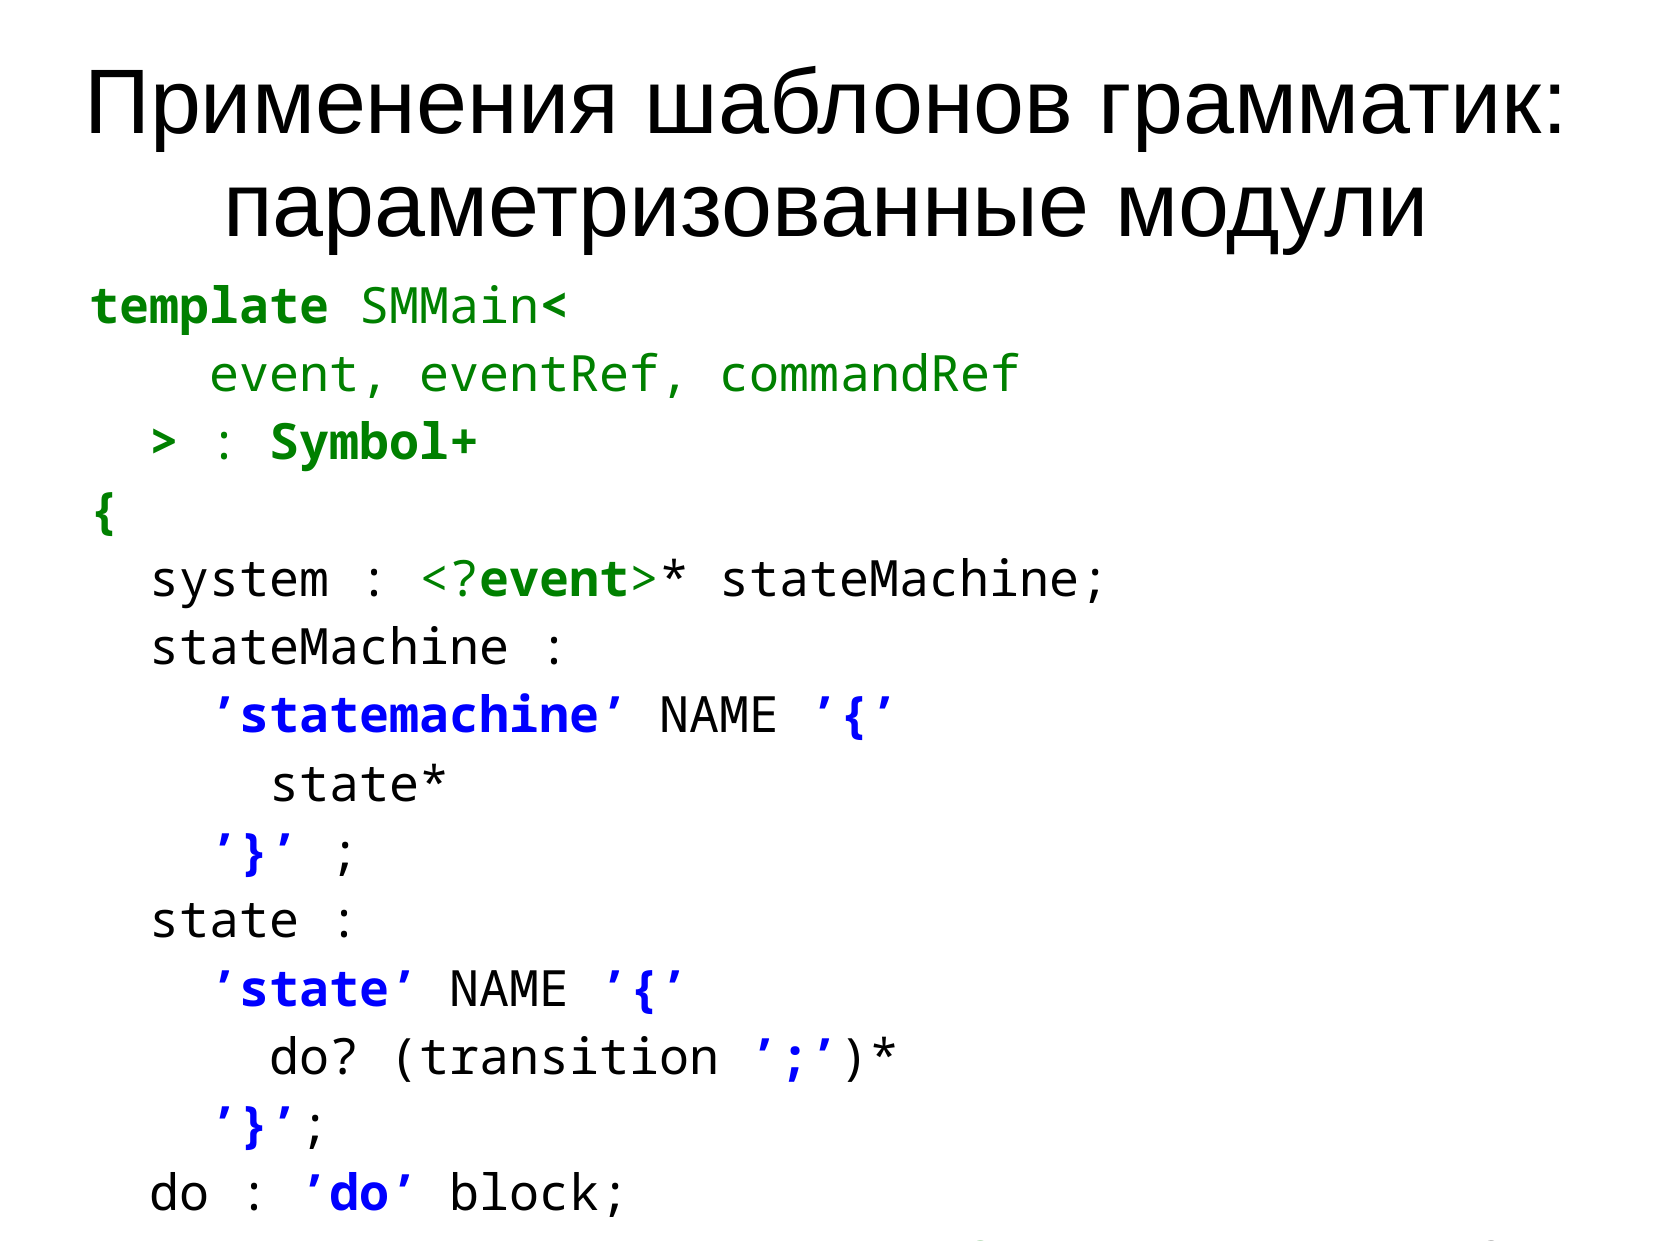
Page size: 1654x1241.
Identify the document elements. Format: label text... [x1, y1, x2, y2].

text_box template SMMain< event, eventRef, commandRef > : Symbol+ { system : <?event>* stateMachine; stateMachine : ’statemachine’ NAME ’{’ state* ’}’ ; state : ’state’ NAME ’{’ do? (transition ’;’)* ’}’; do : ’do’ block; transition : ’on’ <?eventRef> ’goto’ stateRef; stateRef : NAME; block : ’{’ (<?commandRef> ’;’)* ’}’; } [75, 262, 1613, 1228]
title Применения шаблонов грамматик: параметризованные модули [82, 50, 1571, 256]
